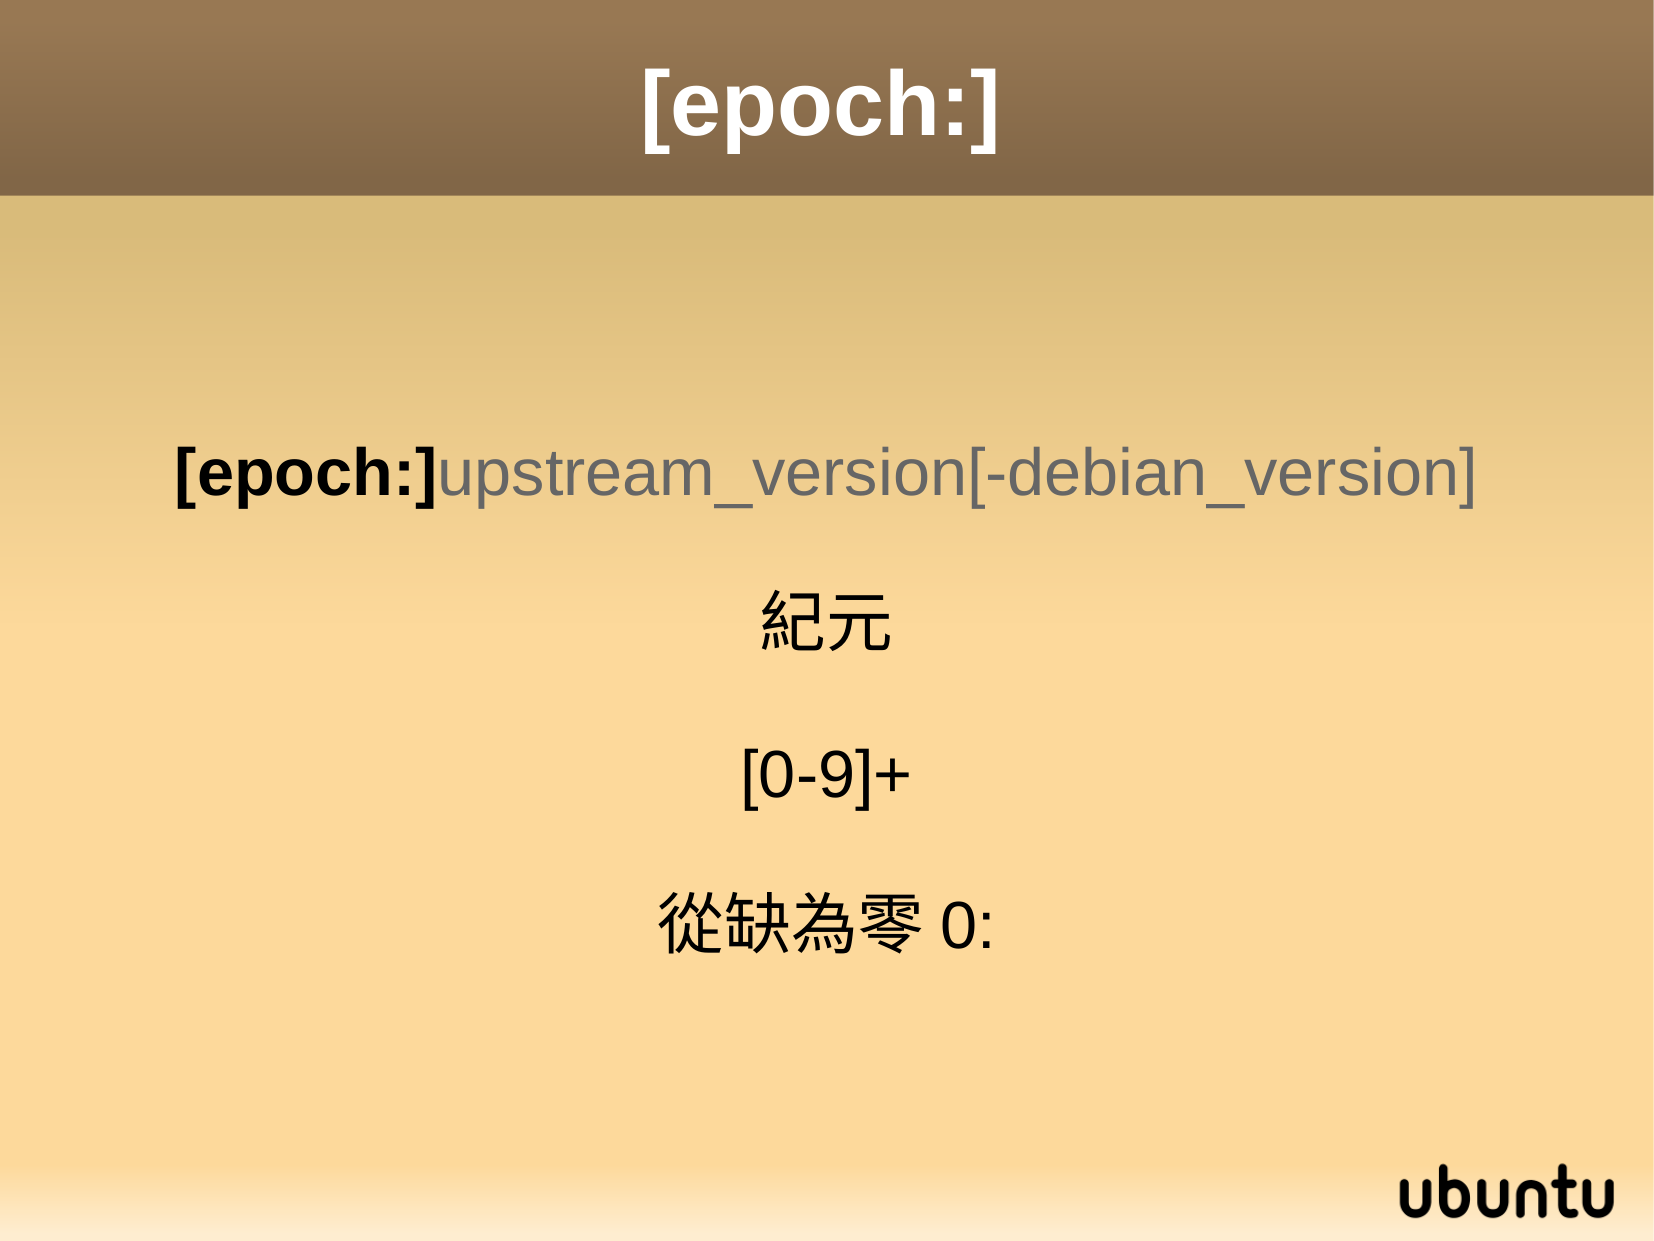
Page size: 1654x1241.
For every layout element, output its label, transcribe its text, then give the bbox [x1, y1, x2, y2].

subtitle [epoch:]upstream_version[-debian_version] 紀元 [0-9]+ 從缺為零0: [82, 297, 1571, 1102]
title [epoch:] [76, 7, 1565, 200]
picture [0, 0, 1654, 1241]
